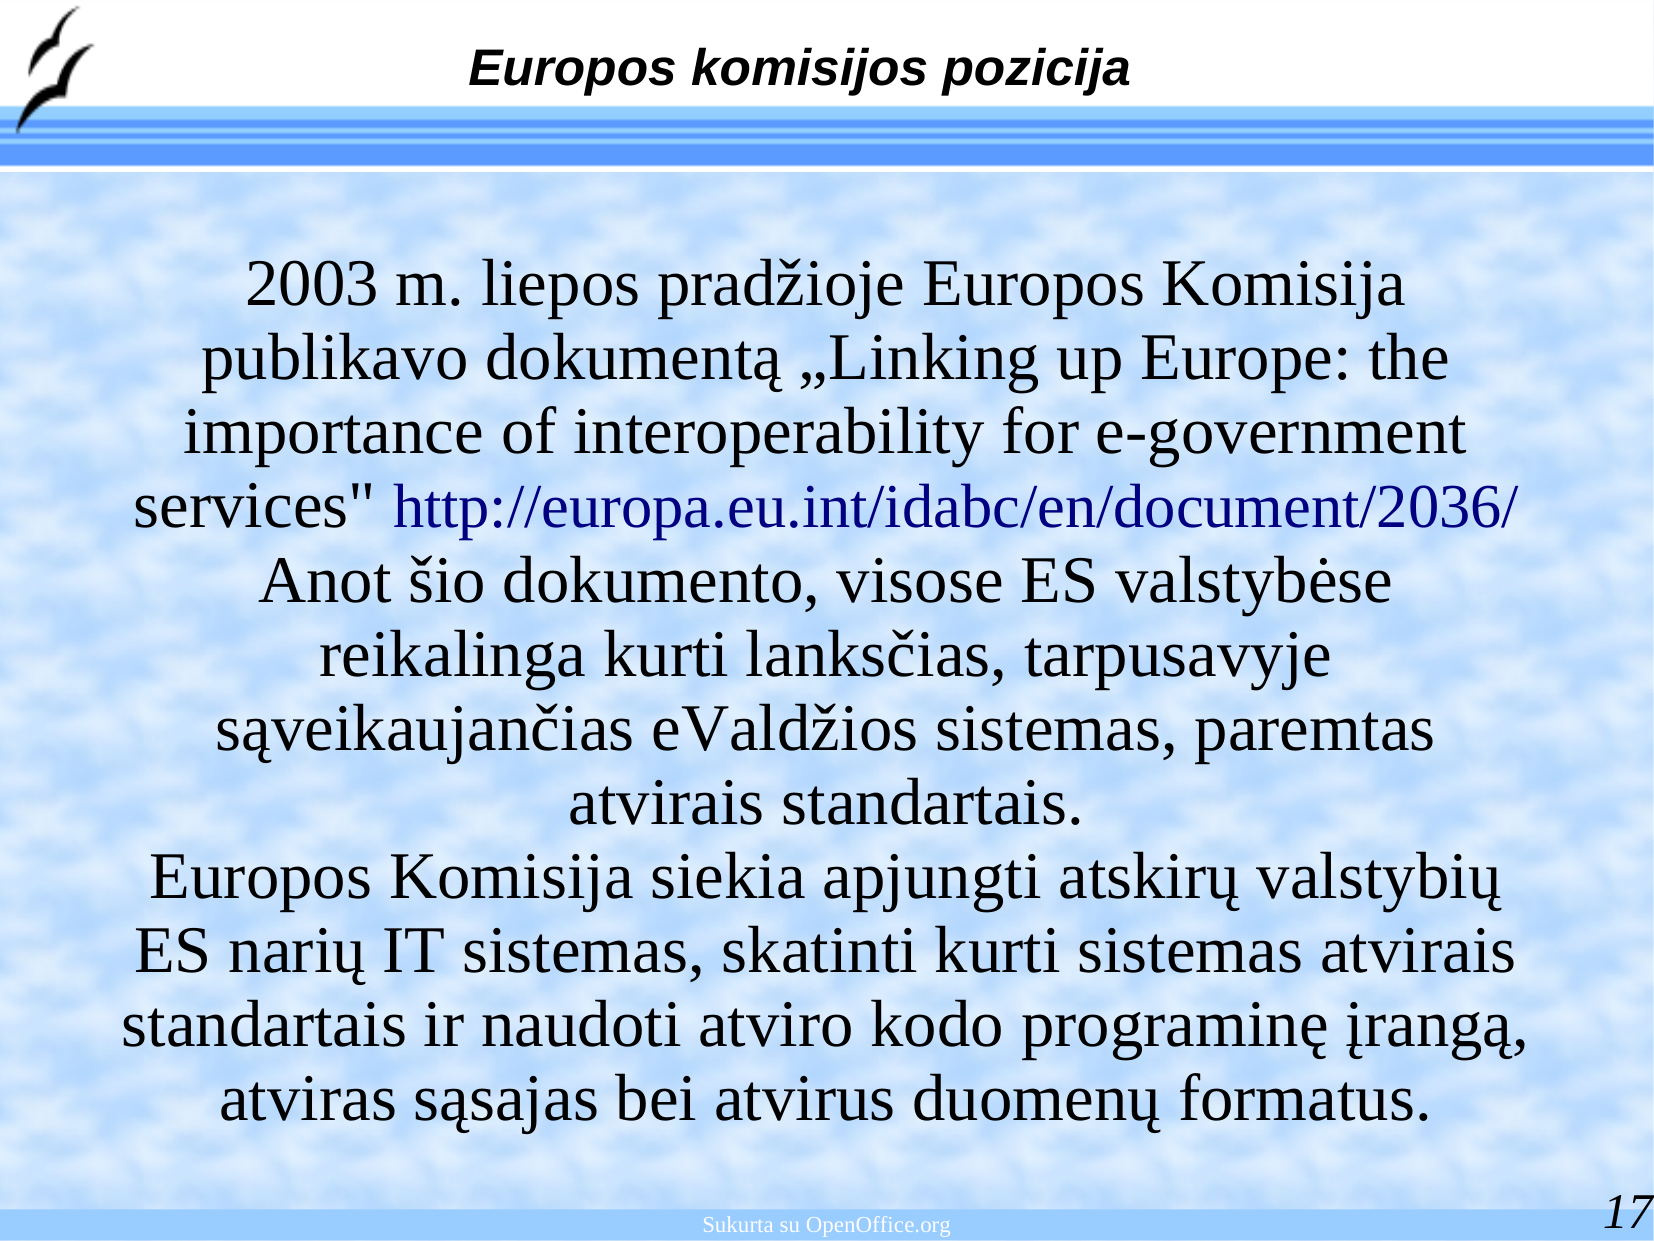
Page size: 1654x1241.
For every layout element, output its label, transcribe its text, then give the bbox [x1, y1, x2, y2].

subtitle 2003 m. liepos pradžioje Europos Komisija publikavo dokumentą „Linking up Europe: the importance of interoperability for e-government services" http://europa.eu.int/idabc/en/document/2036/ Anot šio dokumento, visose ES valstybėse reikalinga kurti lanksčias, tarpusavyje sąveikaujančias eValdžios sistemas, paremtas atvirais standartais. Europos Komisija siekia apjungti atskirų valstybių ES narių IT sistemas, skatinti kurti sistemas atvirais standartais ir naudoti atviro kodo programinę įrangą, atviras sąsajas bei atvirus duomenų formatus. [120, 205, 1533, 1176]
picture [1646, 1197, 1654, 1209]
title Europos komisijos pozicija [94, 0, 1507, 137]
picture [0, 0, 1654, 1209]
